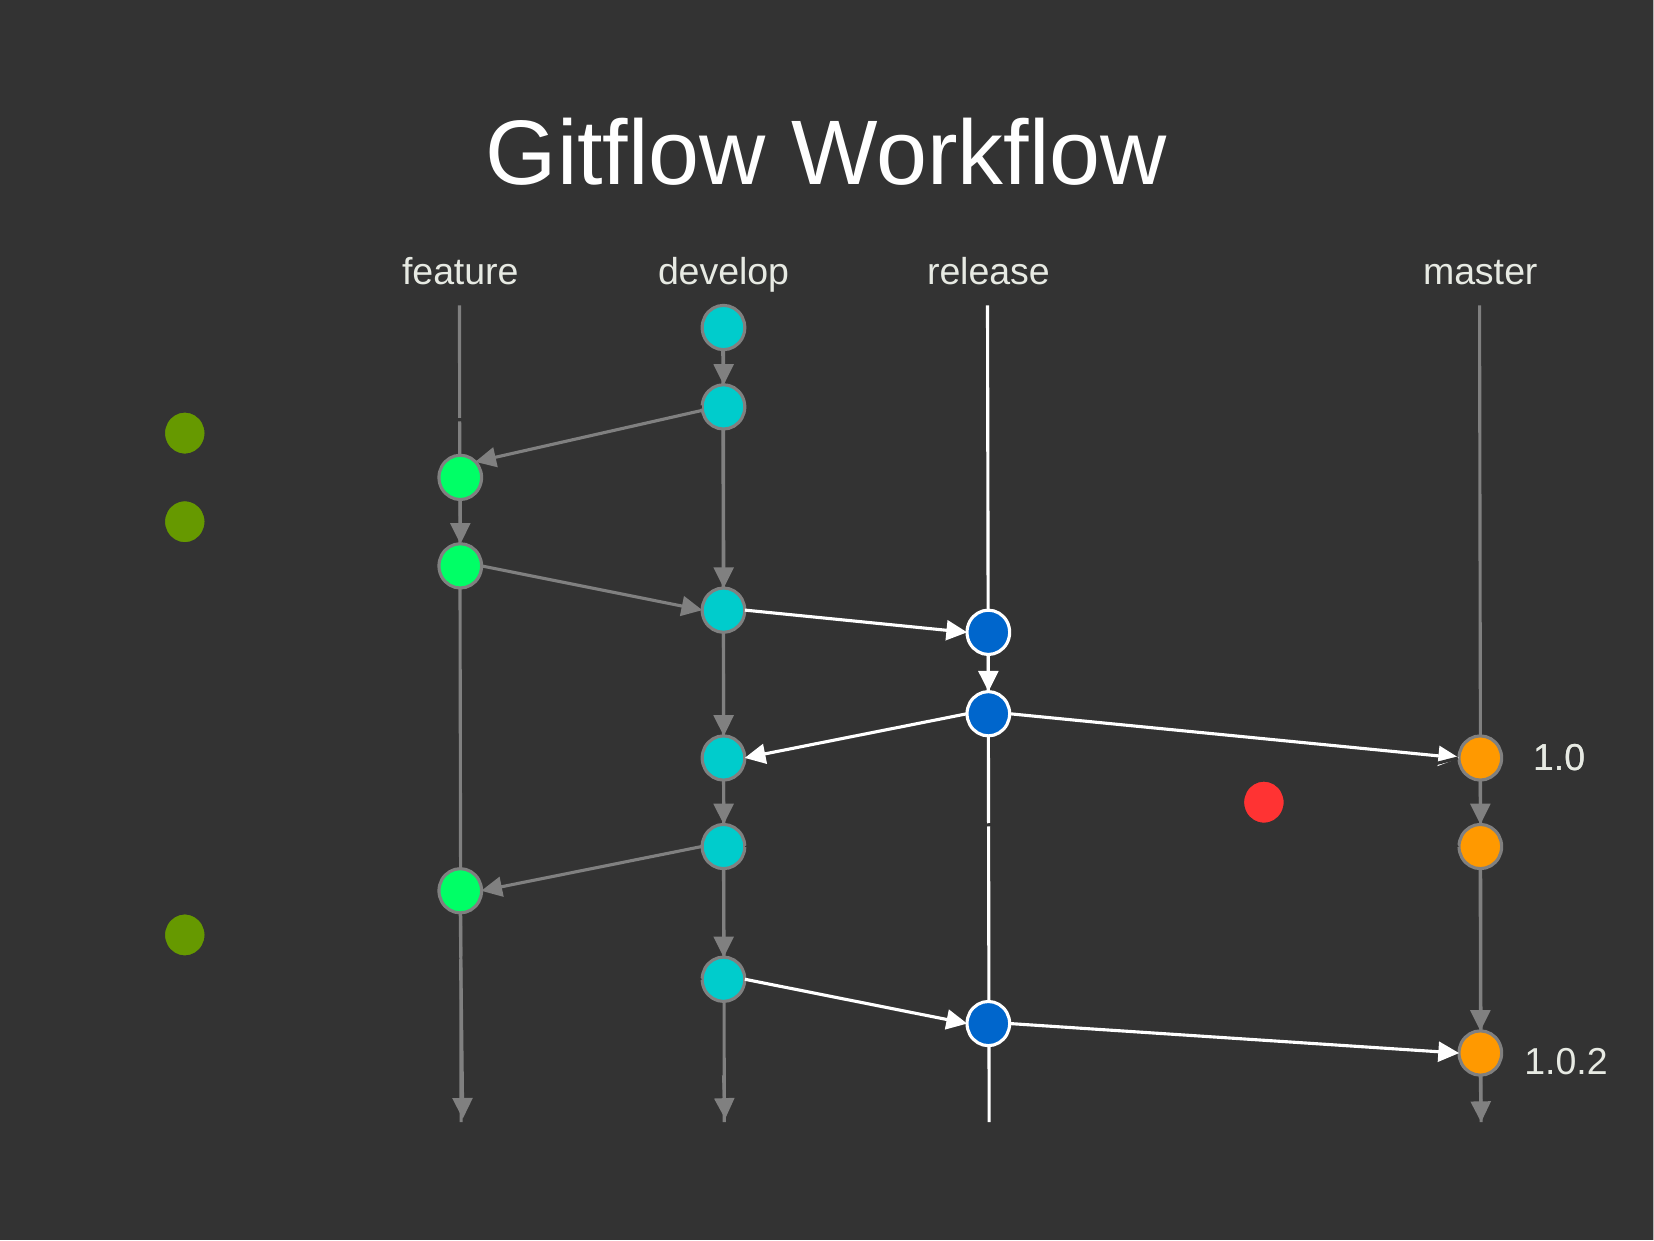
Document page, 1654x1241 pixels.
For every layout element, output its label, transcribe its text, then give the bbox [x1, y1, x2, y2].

text_box [163, 912, 206, 958]
text_box [702, 384, 745, 429]
text_box [1459, 735, 1502, 780]
text_box feature [352, 231, 569, 306]
text_box [702, 957, 745, 1002]
text_box [1459, 824, 1502, 869]
text_box release [880, 231, 1097, 306]
text_box [438, 868, 482, 913]
text_box 1.0.2 [1502, 1022, 1630, 1097]
text_box [967, 610, 1010, 655]
text_box [702, 735, 745, 780]
text_box develop [615, 231, 832, 306]
text_box 1.0 [1511, 717, 1607, 792]
text_box [438, 543, 482, 589]
text_box [1242, 780, 1286, 825]
text_box master [1372, 231, 1589, 306]
text_box [163, 410, 207, 456]
text_box [702, 824, 745, 869]
text_box [1459, 1030, 1502, 1075]
text_box [438, 455, 482, 500]
text_box [967, 1001, 1010, 1046]
title Gitflow Workflow [82, 49, 1571, 257]
text_box [702, 305, 745, 350]
text_box [702, 588, 745, 632]
text_box [163, 499, 207, 544]
text_box [967, 691, 1010, 736]
